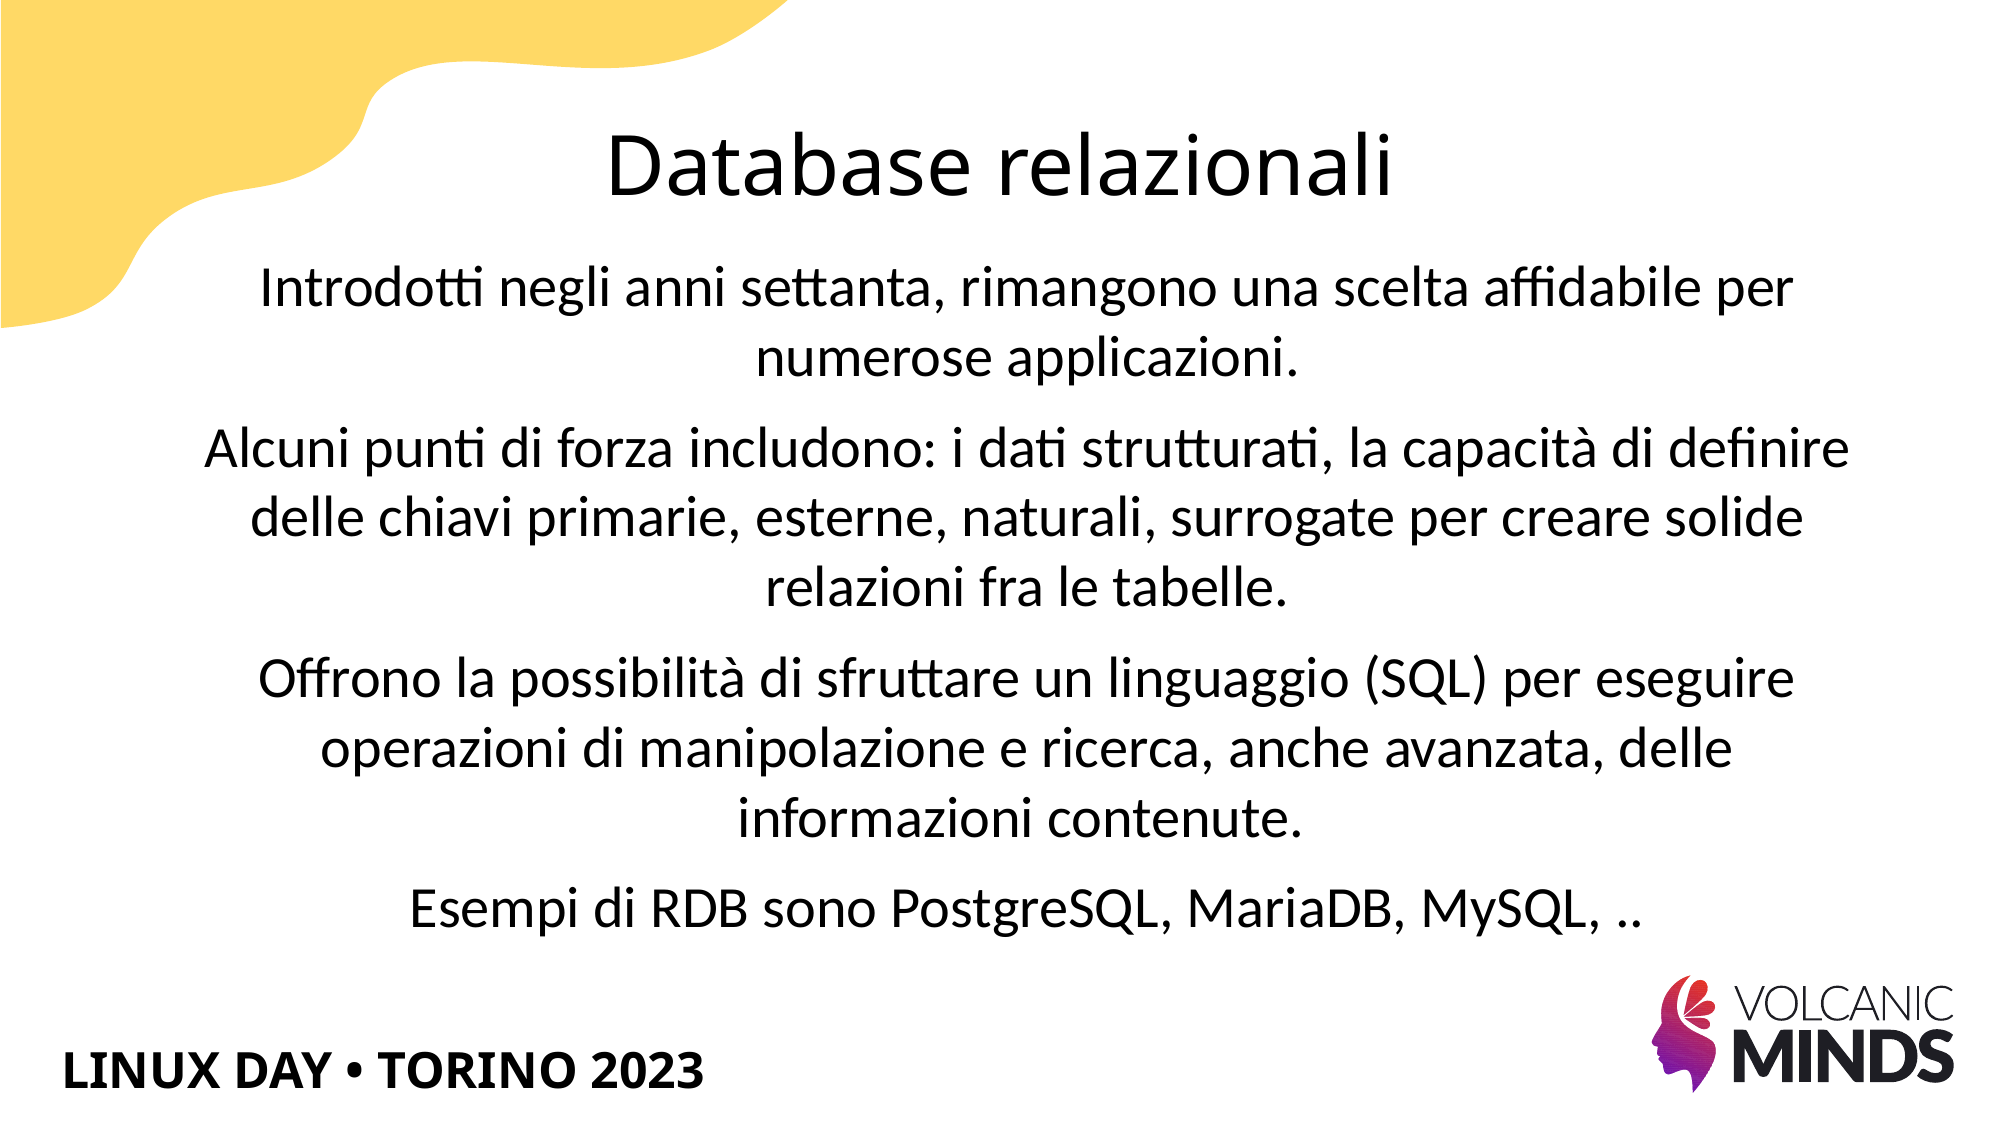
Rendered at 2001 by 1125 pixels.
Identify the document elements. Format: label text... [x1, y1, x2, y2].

text_box Introdotti negli anni settanta, rimangono una scelta affidabile per numerose applicazioni. Alcuni punti di forza includono: i dati strutturati, la capacità di definire delle chiavi primarie, esterne, naturali, surrogate per creare solide relazioni fra le tabelle. Offrono la possibilità di sfruttare un linguaggio (SQL) per eseguire operazioni di manipolazione e ricerca, anche avanzata, delle informazioni contenute. Esempi di RDB sono PostgreSQL, MariaDB, MySQL, .. [162, 240, 1893, 962]
picture [1651, 975, 1955, 1093]
picture [0, 0, 906, 631]
text_box LINUX DAY • TORINO 2023 [46, 961, 1547, 1107]
title Database relazionali [137, 59, 1863, 278]
